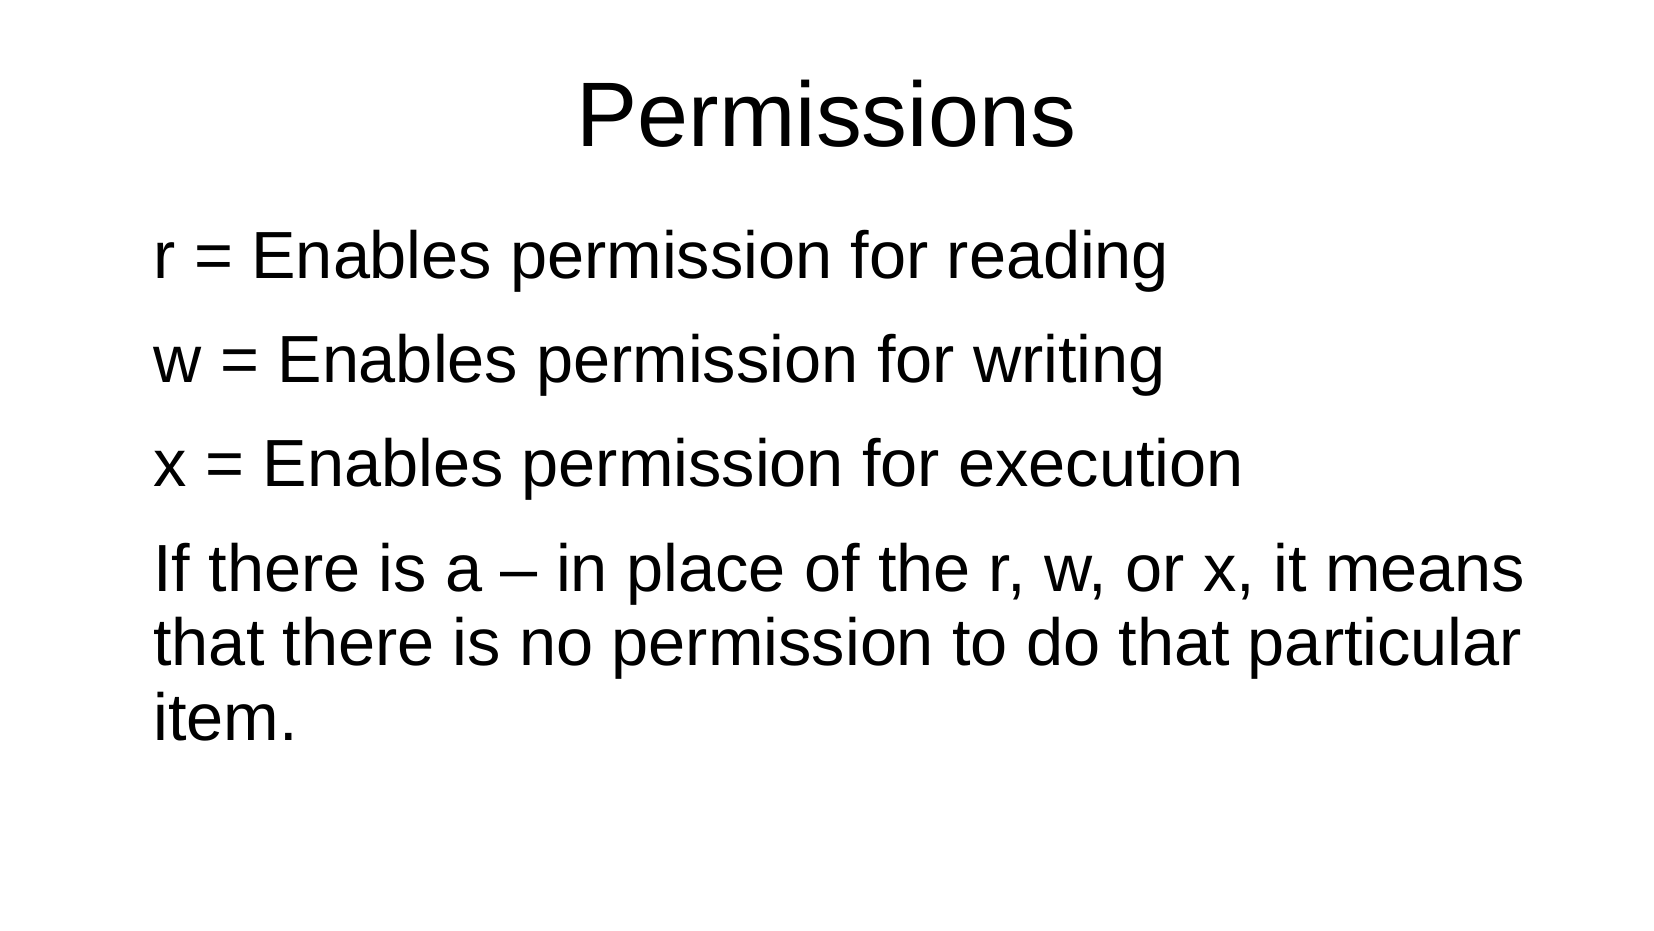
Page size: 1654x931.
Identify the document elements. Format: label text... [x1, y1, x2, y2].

title Permissions [82, 37, 1571, 193]
list r = Enables permission for reading w = Enables permission for writing x = Enables permission for execution If there is a – in place of the r, w, or x, it means that there is no permission to do that particular item. [82, 217, 1571, 758]
